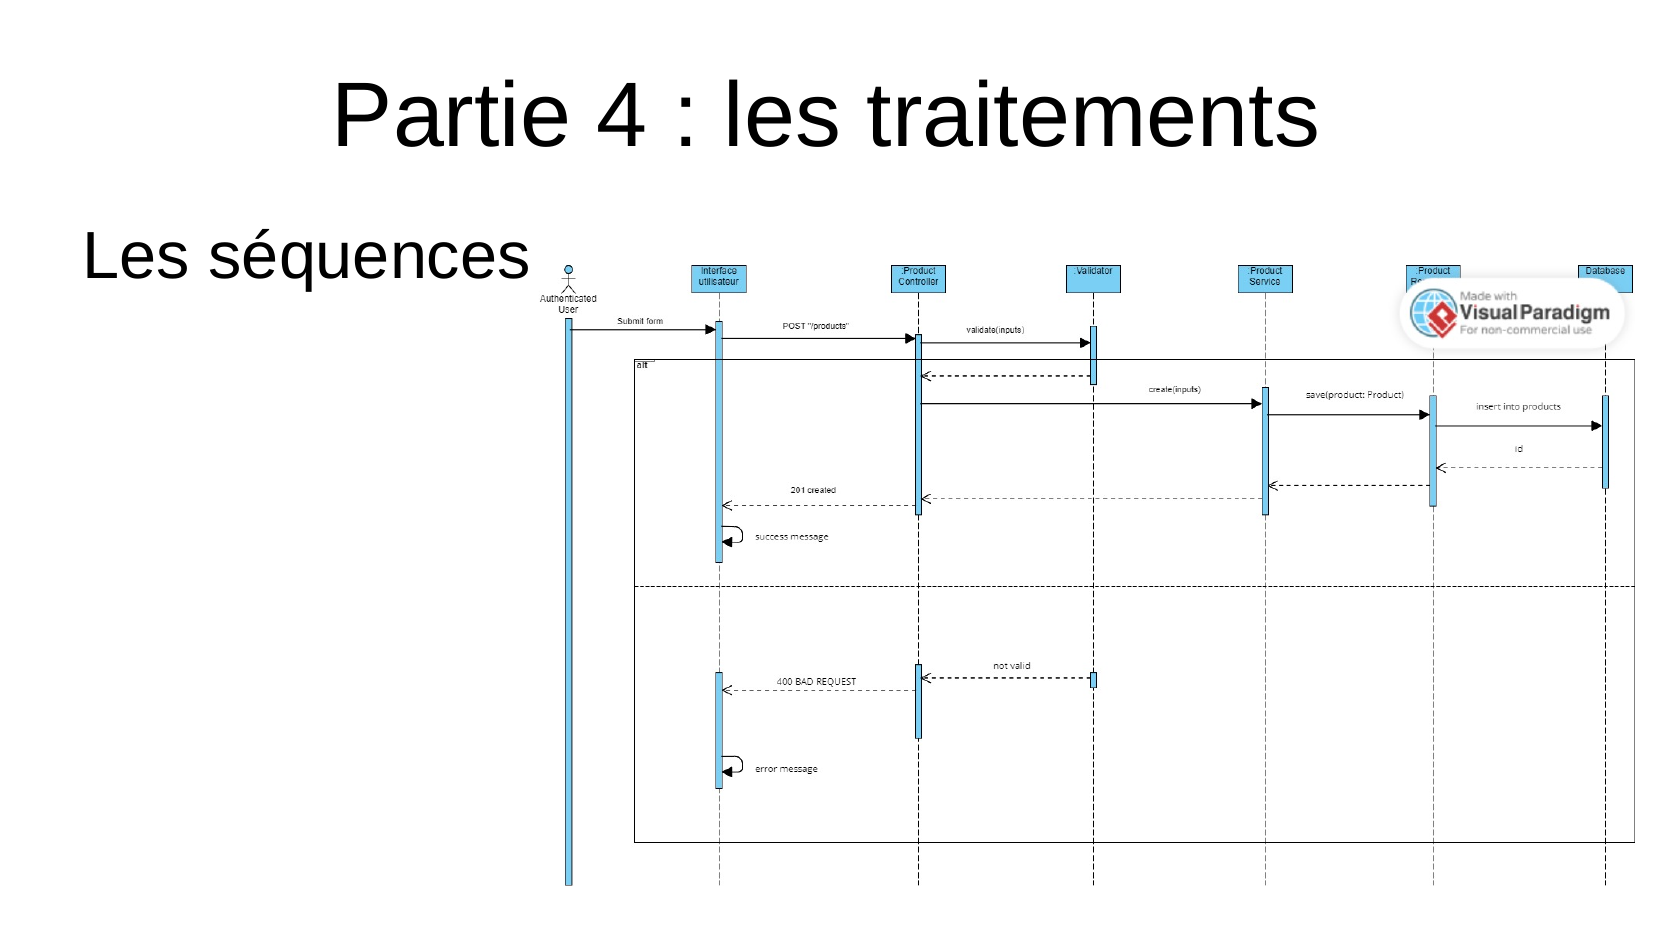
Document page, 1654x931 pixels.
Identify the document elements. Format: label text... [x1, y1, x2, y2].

title Partie 4 : les traitements [82, 37, 1571, 193]
list Les séquences [82, 217, 1571, 758]
picture [538, 265, 1635, 886]
